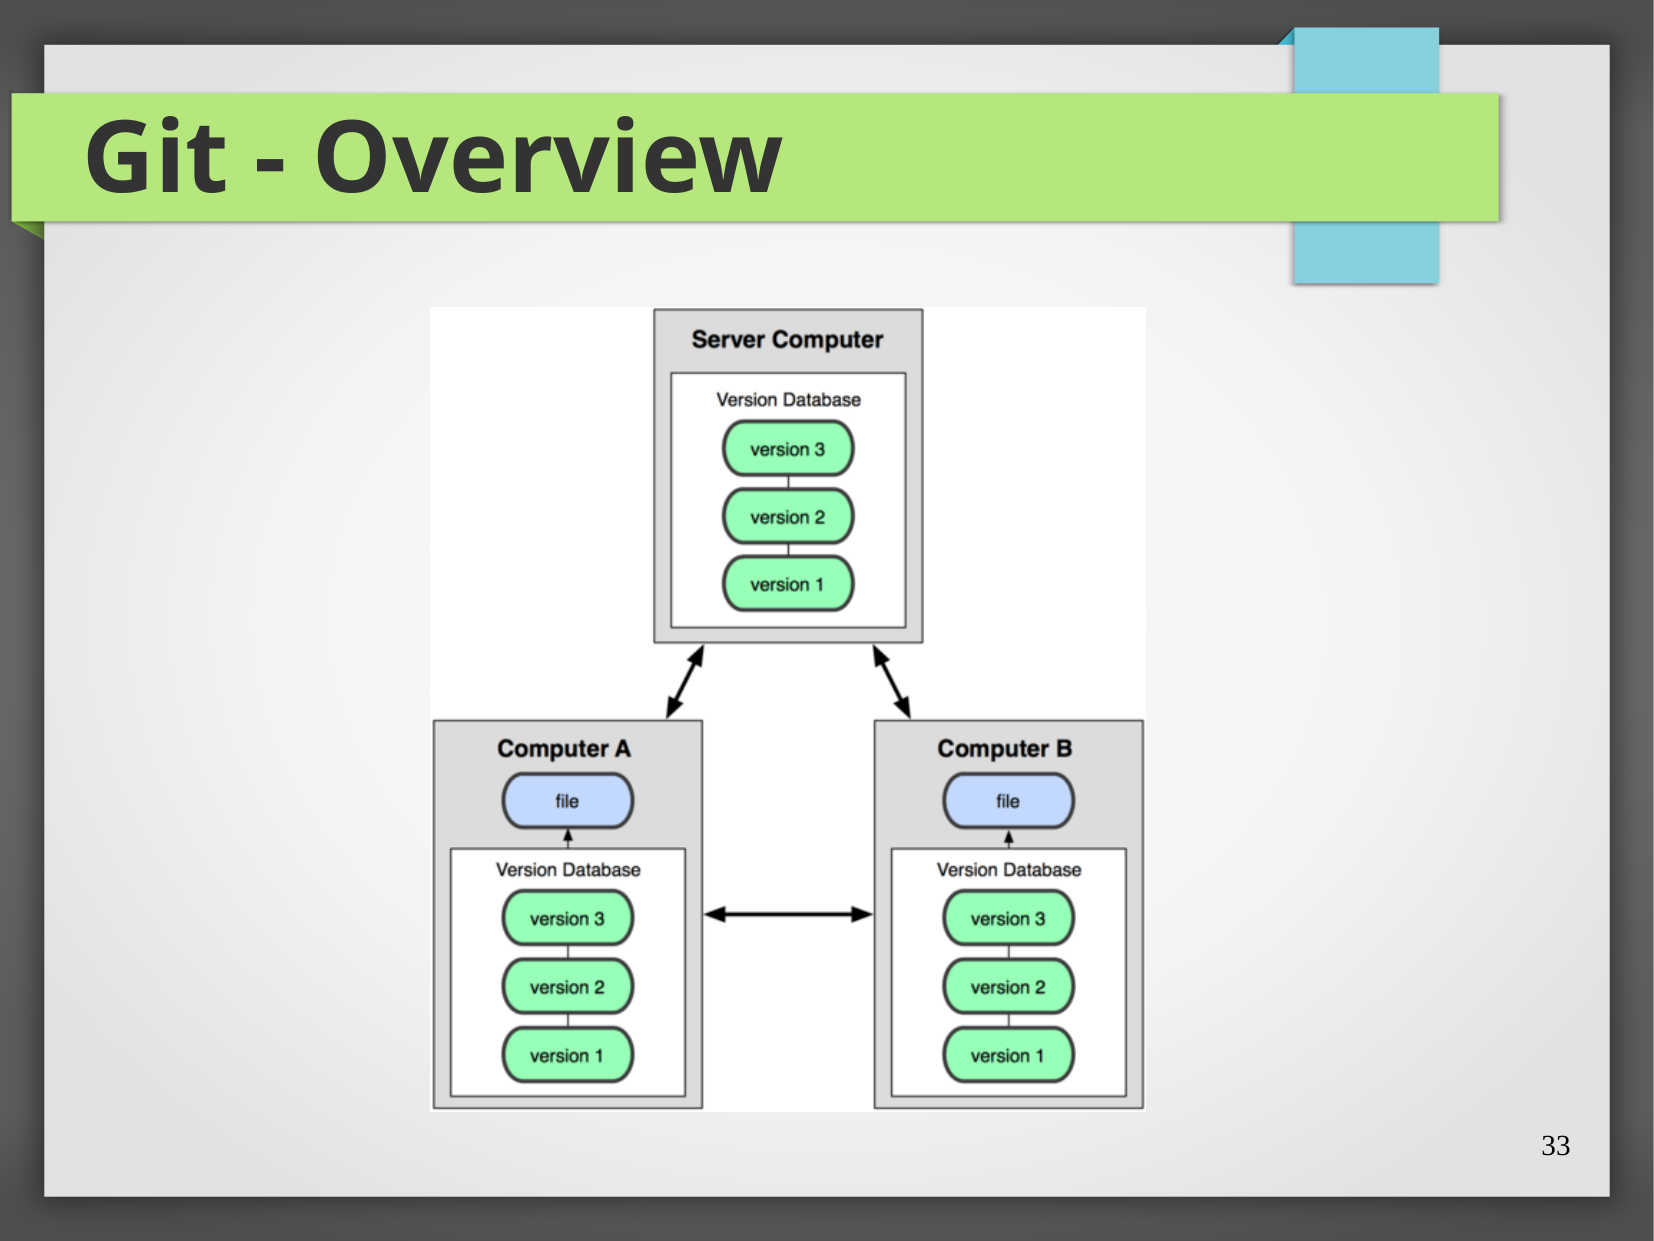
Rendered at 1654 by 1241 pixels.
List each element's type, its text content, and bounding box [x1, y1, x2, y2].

title Git - Overview [82, 94, 1264, 213]
picture [0, 0, 1654, 1241]
